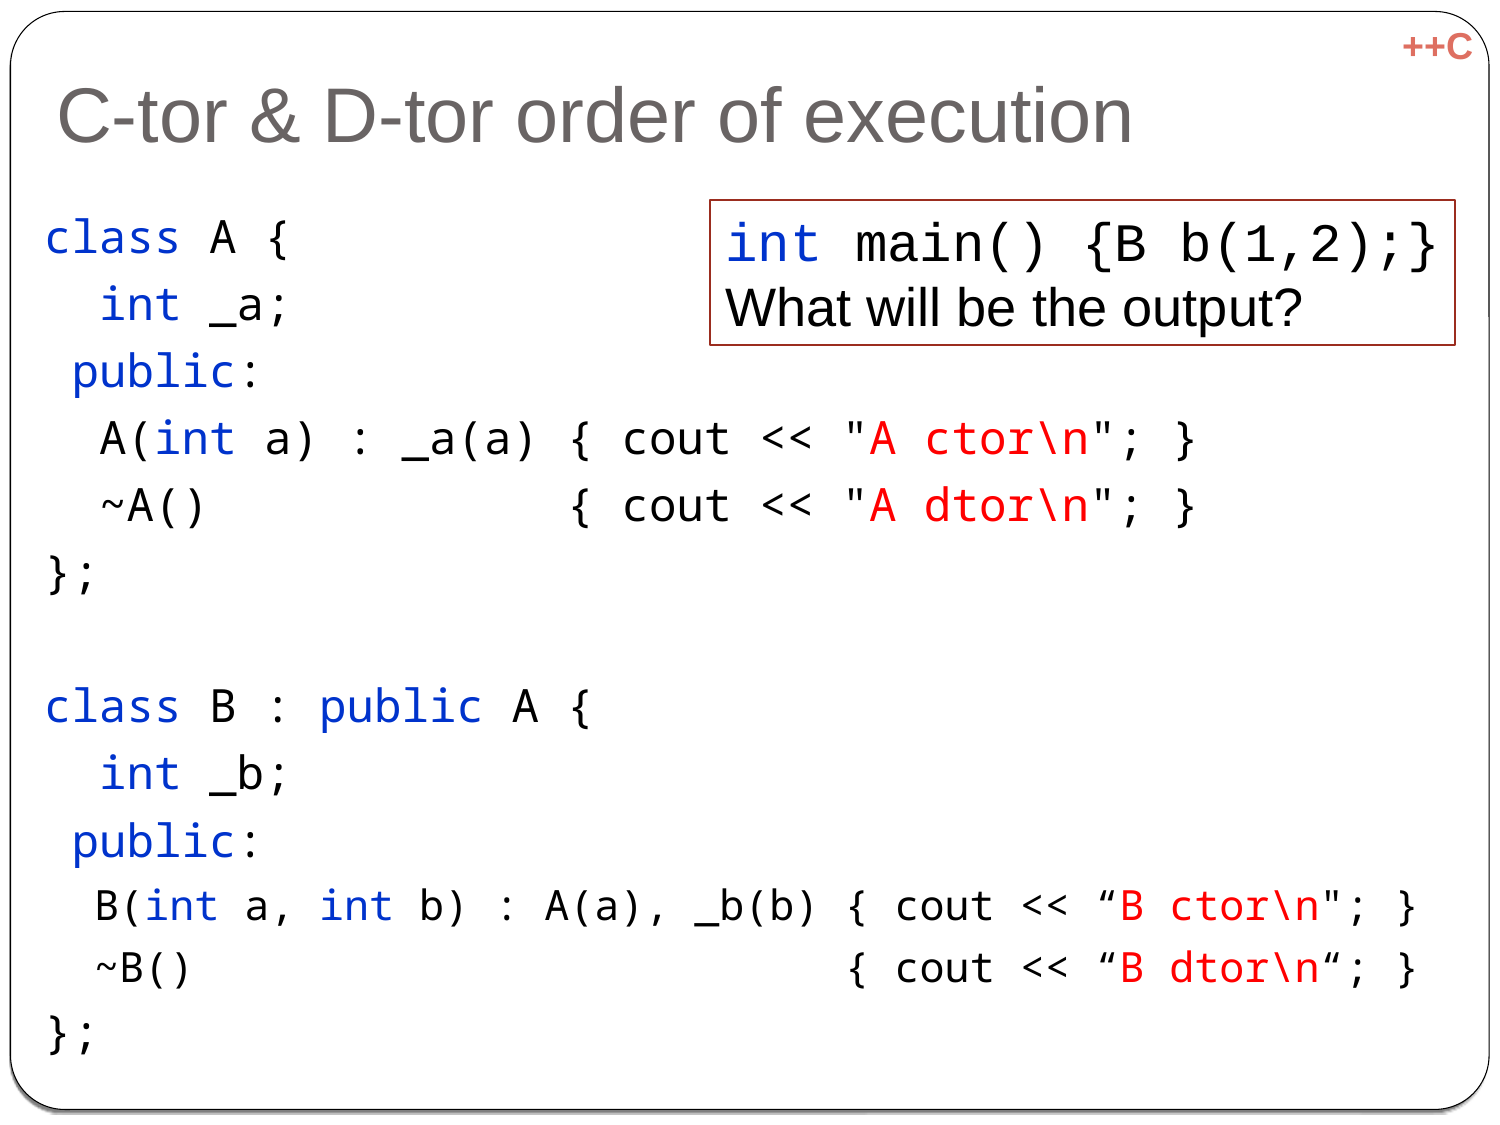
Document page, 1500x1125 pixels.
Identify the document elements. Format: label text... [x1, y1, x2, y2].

title C-tor & D-tor order of execution [41, 56, 1317, 173]
list class A { int _a; public: A(int a) : _a(a) { cout << "A ctor\n"; } ~A() { cout << "A dtor\n"; } }; class B : public A { int _b; public: B(int a, int b) : A(a), _b(b) { cout << “B ctor\n"; } ~B() { cout << “B dtor\n“; } }; [29, 200, 1500, 1113]
text_box int main() {B b(1,2);} What will be the output? [710, 200, 1456, 346]
